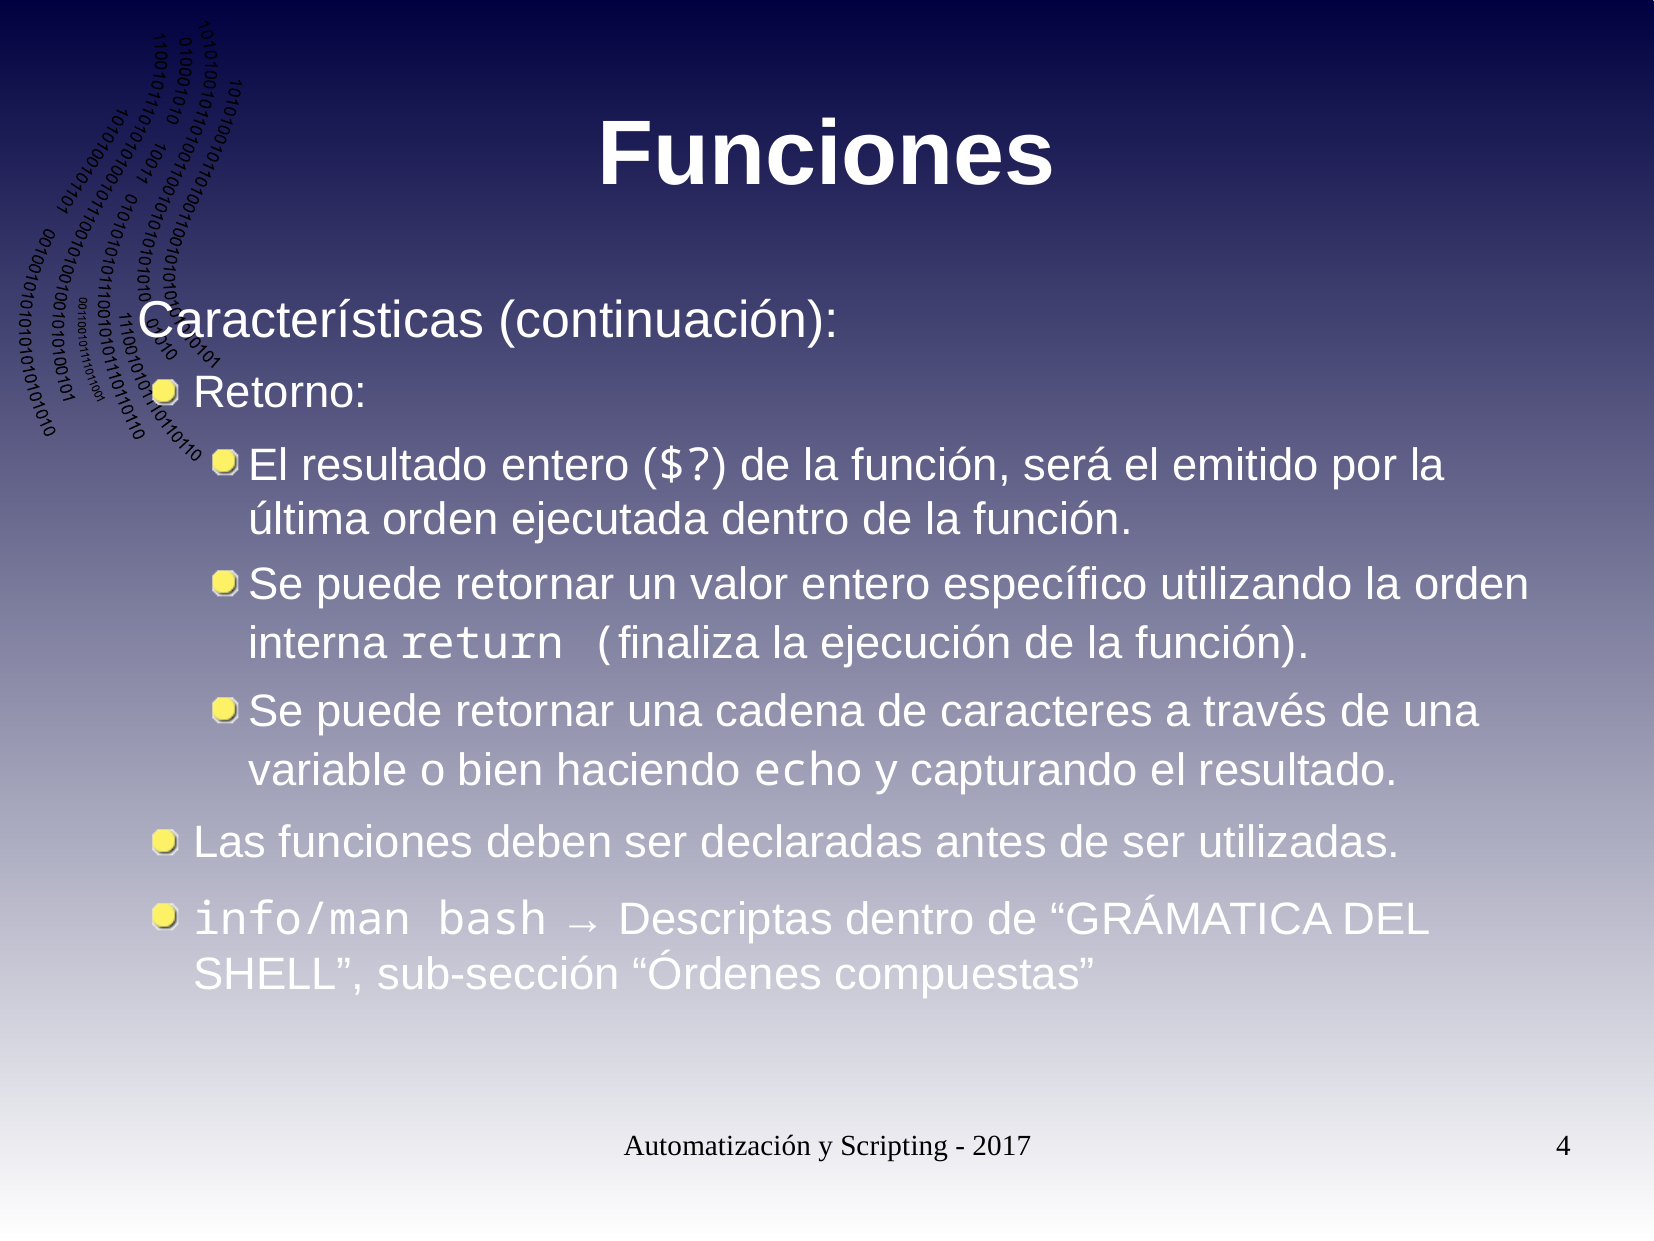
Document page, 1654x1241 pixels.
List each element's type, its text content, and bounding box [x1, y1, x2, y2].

title Funciones [82, 49, 1571, 257]
picture [18, 20, 243, 461]
list Características (continuación): Retorno: El resultado entero ($?) de la función, será el emitido por la última orden ejecutada dentro de la función. Se puede retornar un valor entero específico utilizando la orden interna return (finaliza la ejecución de la función). Se puede retornar una cadena de caracteres a través de una variable o bien haciendo echo y capturando el resultado. Las funciones deben ser declaradas antes de ser utilizadas. info/man bash → Descriptas dentro de “GRÁMATICA DEL SHELL”, sub-sección “Órdenes compuestas” [82, 290, 1571, 1010]
